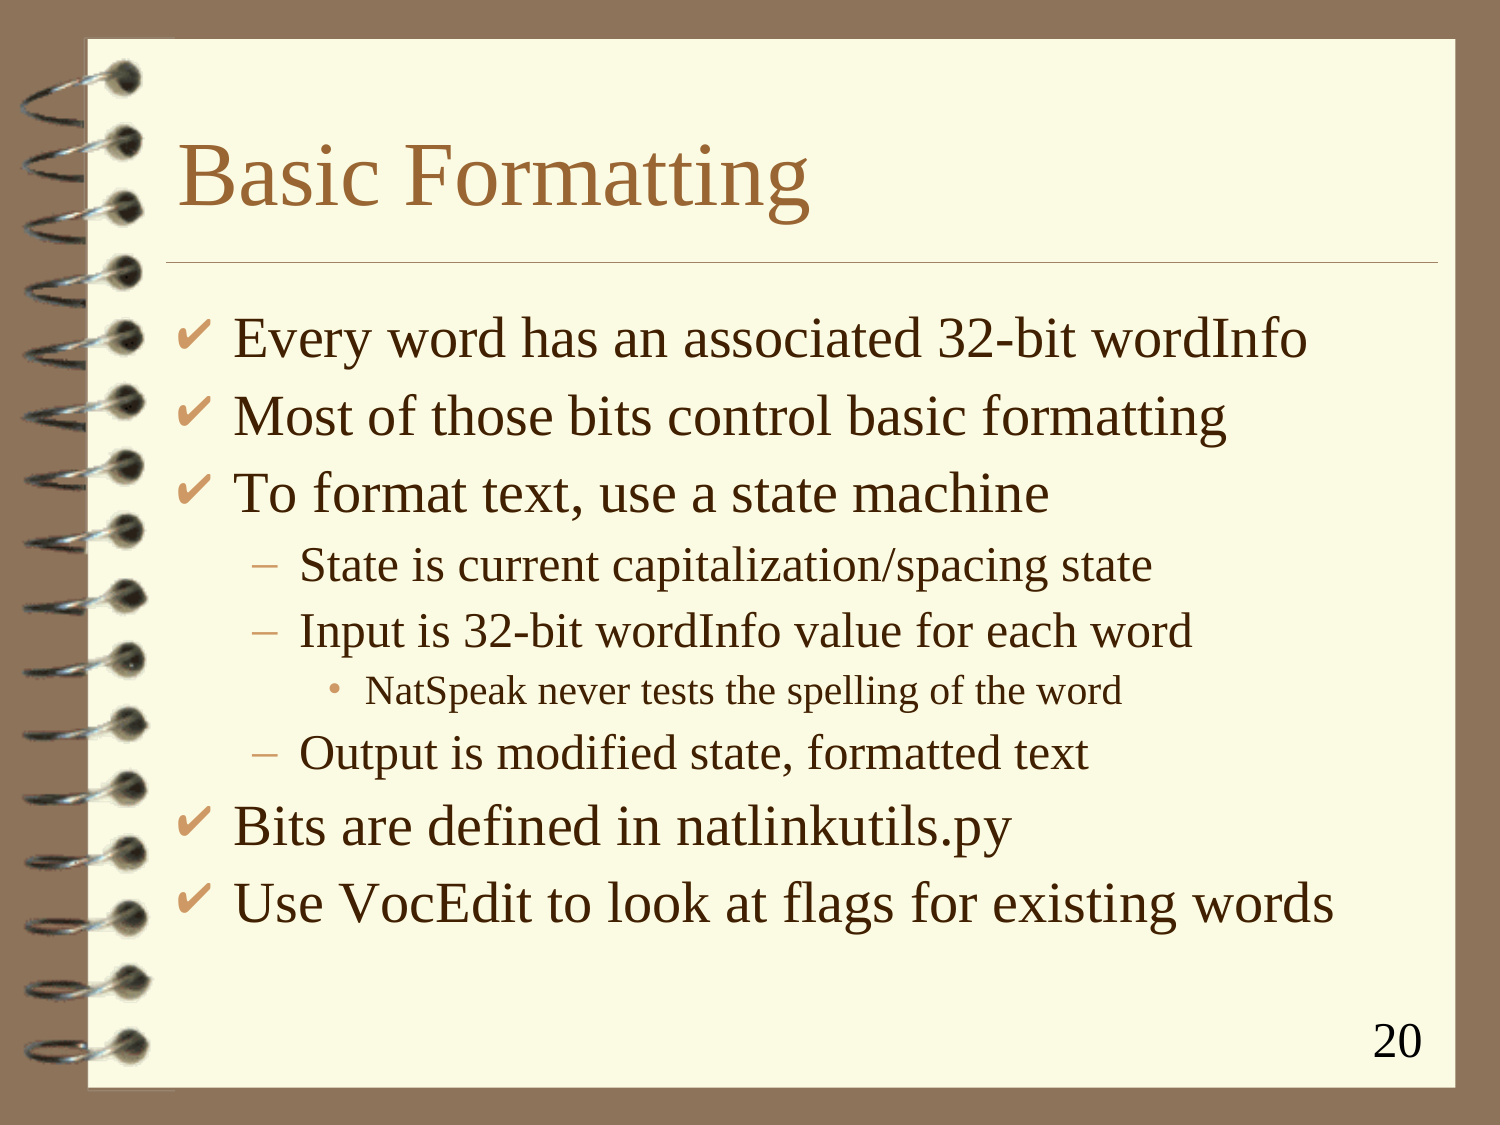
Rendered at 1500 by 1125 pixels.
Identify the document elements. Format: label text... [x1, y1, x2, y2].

title Basic Formatting [162, 74, 1438, 263]
list Every word has an associated 32-bit wordInfo Most of those bits control basic formatting To format text, use a state machine State is current capitalization/spacing state Input is 32-bit wordInfo value for each word NatSpeak never tests the spelling of the word Output is modified state, formatted text Bits are defined in natlinkutils.py Use VocEdit to look at flags for existing words [162, 299, 1438, 976]
picture [0, 0, 175, 1125]
